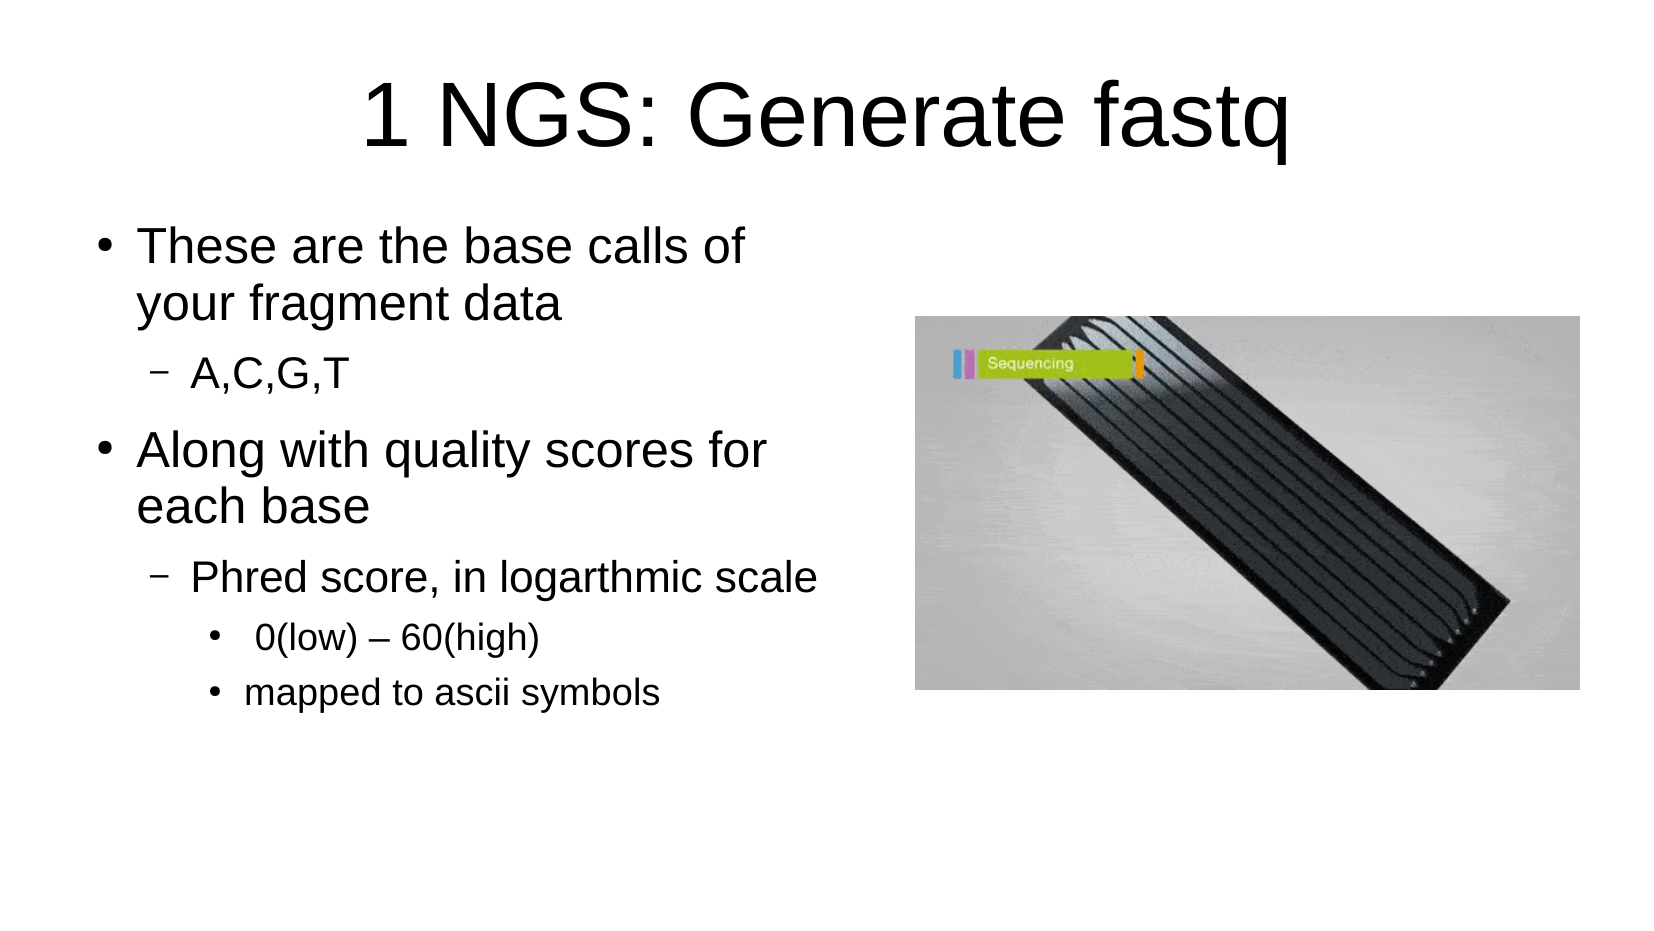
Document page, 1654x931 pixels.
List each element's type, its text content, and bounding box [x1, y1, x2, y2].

picture [915, 316, 1580, 691]
title 1 NGS: Generate fastq [82, 37, 1571, 193]
list These are the base calls of your fragment data A,C,G,T Along with quality scores for each base Phred score, in logarthmic scale 0(low) – 60(high) mapped to ascii symbols [82, 217, 826, 758]
